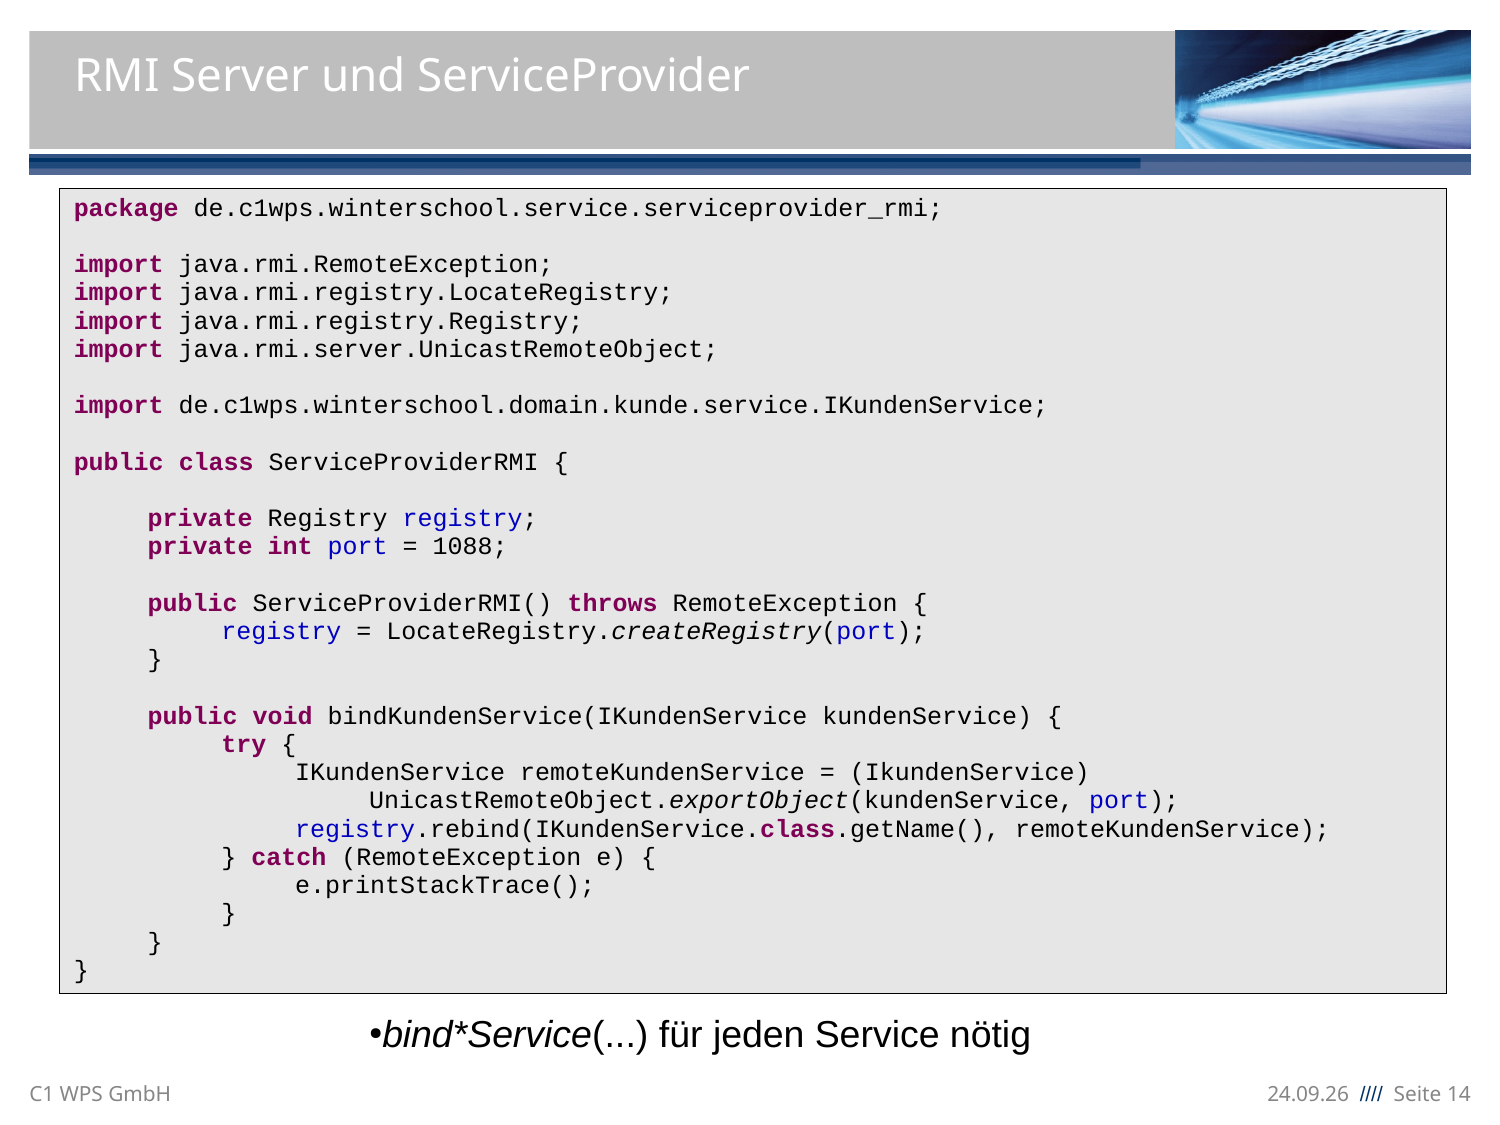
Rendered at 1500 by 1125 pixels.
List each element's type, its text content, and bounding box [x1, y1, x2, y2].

text_box package de.c1wps.winterschool.service.serviceprovider_rmi; import java.rmi.RemoteException; import java.rmi.registry.LocateRegistry; import java.rmi.registry.Registry; import java.rmi.server.UnicastRemoteObject; import de.c1wps.winterschool.domain.kunde.service.IKundenService; public class ServiceProviderRMI { private Registry registry; private int port = 1088; public ServiceProviderRMI() throws RemoteException { registry = LocateRegistry.createRegistry(port); } public void bindKundenService(IKundenService kundenService) { try { IKundenService remoteKundenService = (IkundenService) UnicastRemoteObject.exportObject(kundenService, port); registry.rebind(IKundenService.class.getName(), remoteKundenService); } catch (RemoteException e) { e.printStackTrace(); } } } [59, 188, 1447, 979]
picture [1175, 30, 1471, 149]
text_box bind*Service(...) für jeden Service nötig [354, 1006, 1152, 1063]
title RMI Server und ServiceProvider [29, 31, 1176, 149]
picture [29, 154, 1471, 175]
